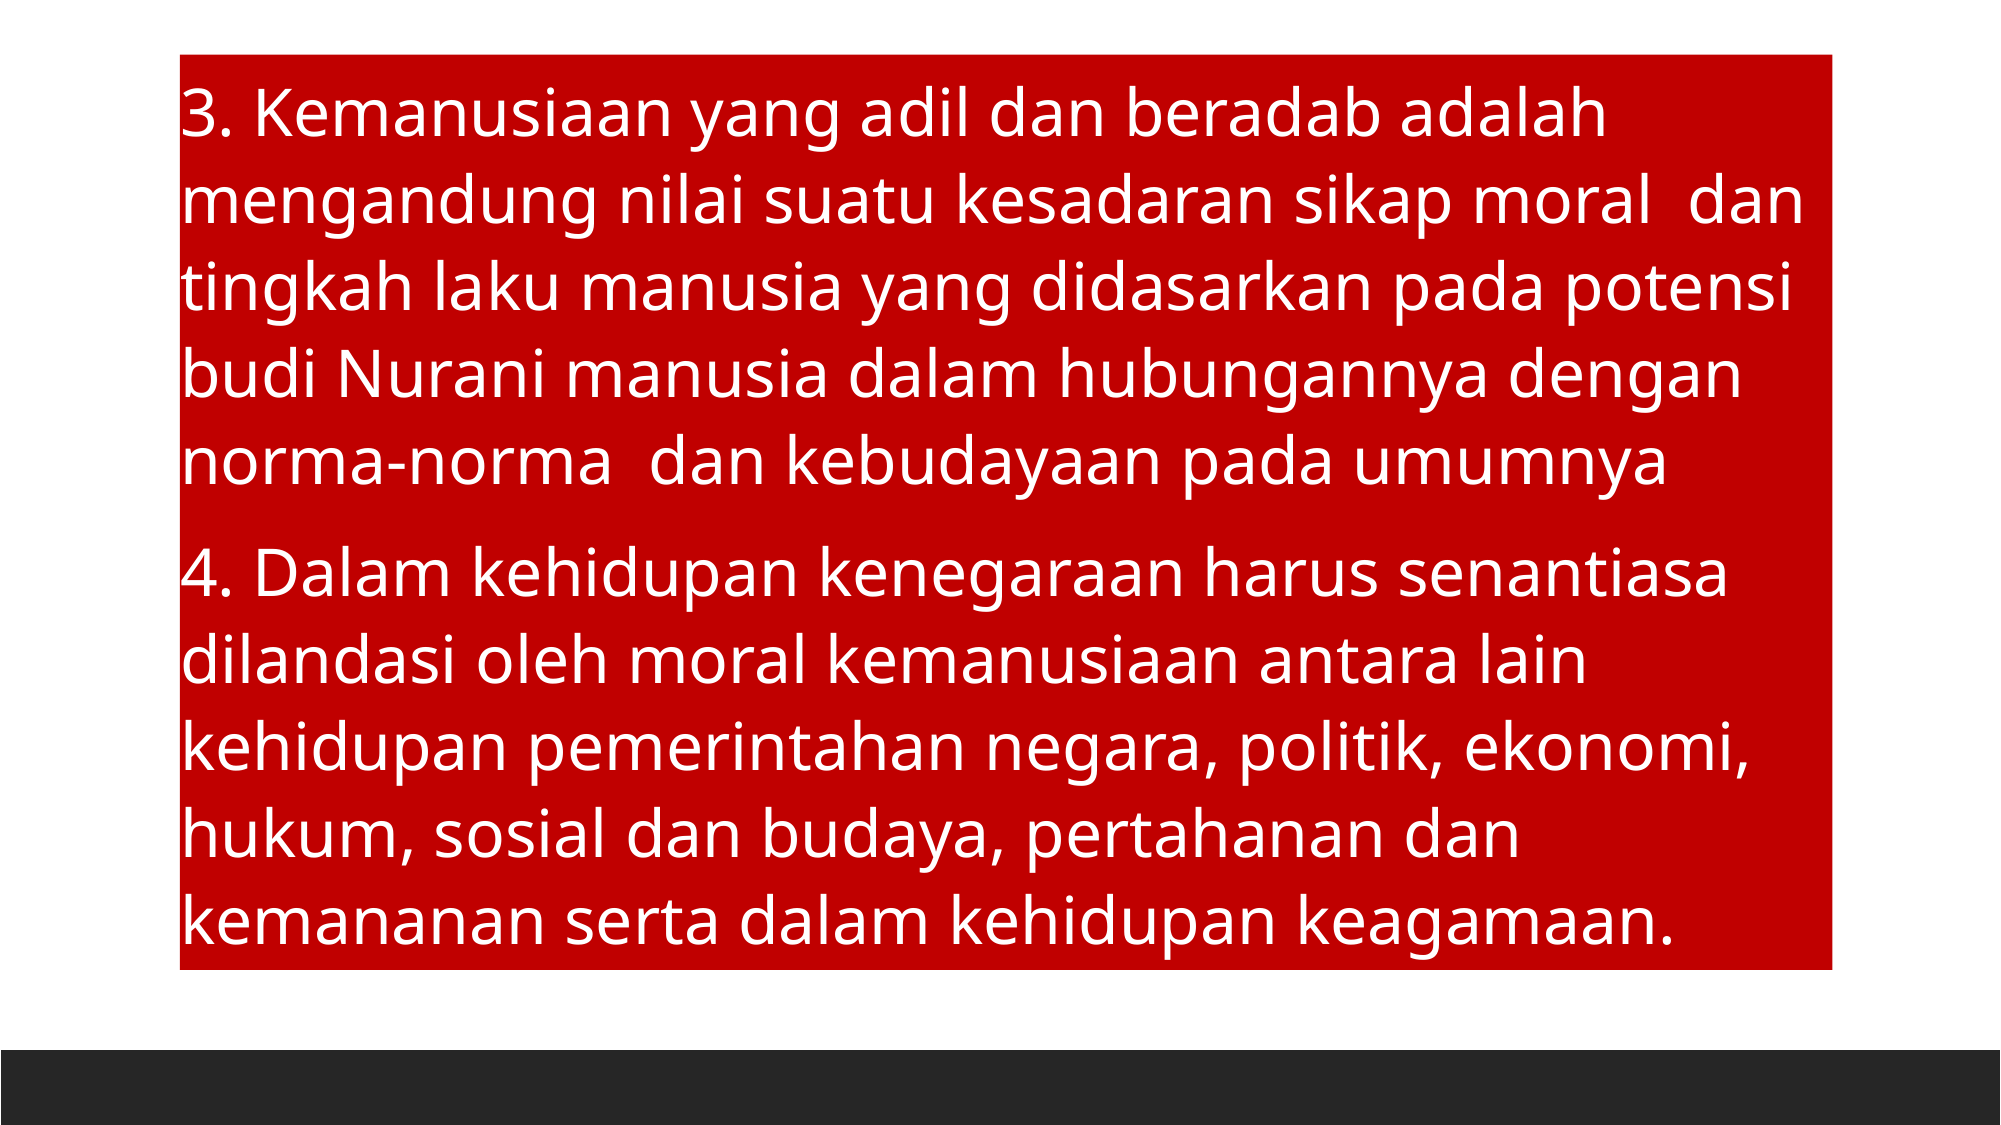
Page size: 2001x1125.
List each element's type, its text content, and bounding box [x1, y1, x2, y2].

list 3. Kemanusiaan yang adil dan beradab adalah mengandung nilai suatu kesadaran sikap moral dan tingkah laku manusia yang didasarkan pada potensi budi Nurani manusia dalam hubungannya dengan norma-norma dan kebudayaan pada umumnya 4. Dalam kehidupan kenegaraan harus senantiasa dilandasi oleh moral kemanusiaan antara lain kehidupan pemerintahan negara, politik, ekonomi, hukum, sosial dan budaya, pertahanan dan kemananan serta dalam kehidupan keagamaan. [179, 54, 1833, 970]
